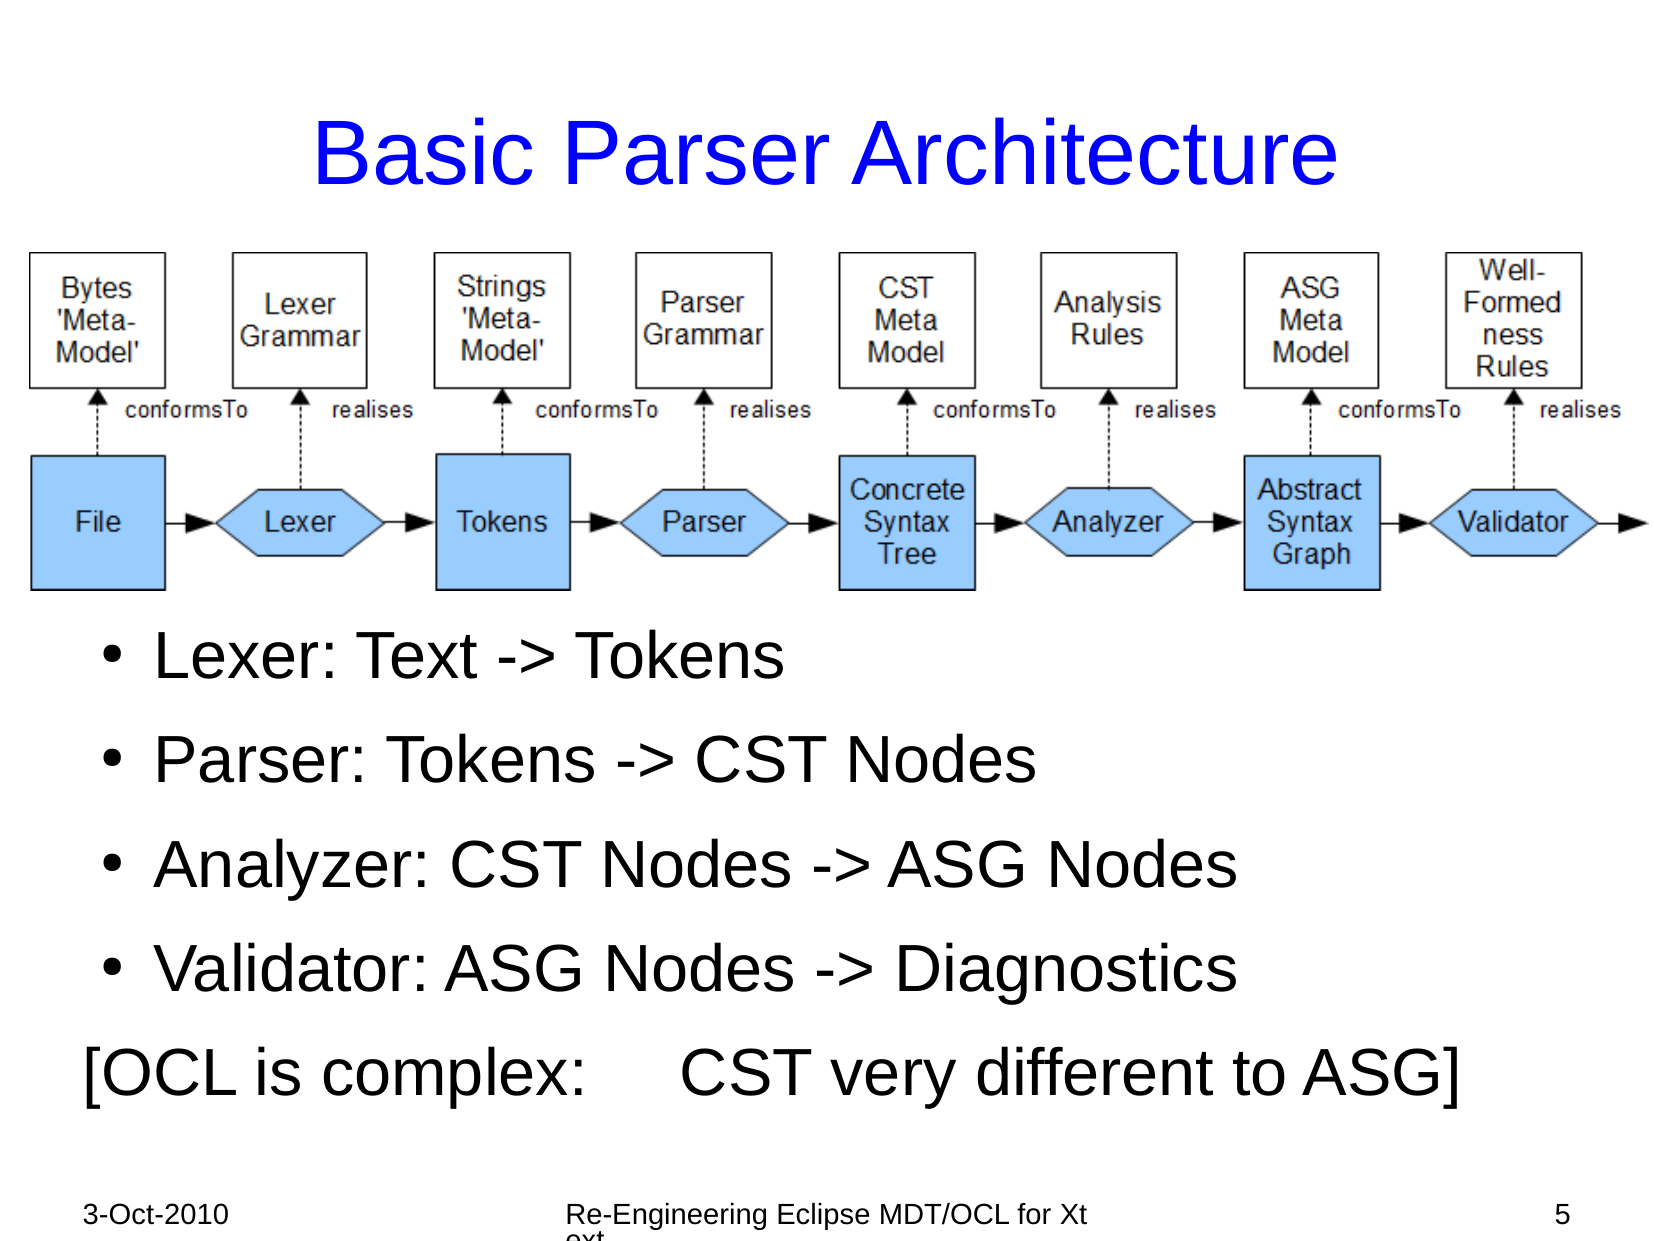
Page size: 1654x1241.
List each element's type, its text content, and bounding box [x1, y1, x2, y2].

list Lexer: Text -> Tokens Parser: Tokens -> CST Nodes Analyzer: CST Nodes -> ASG Nodes Validator: ASG Nodes -> Diagnostics [OCL is complex: CST very different to ASG] [82, 618, 1571, 1111]
title Basic Parser Architecture [82, 49, 1571, 252]
picture [29, 252, 1649, 591]
